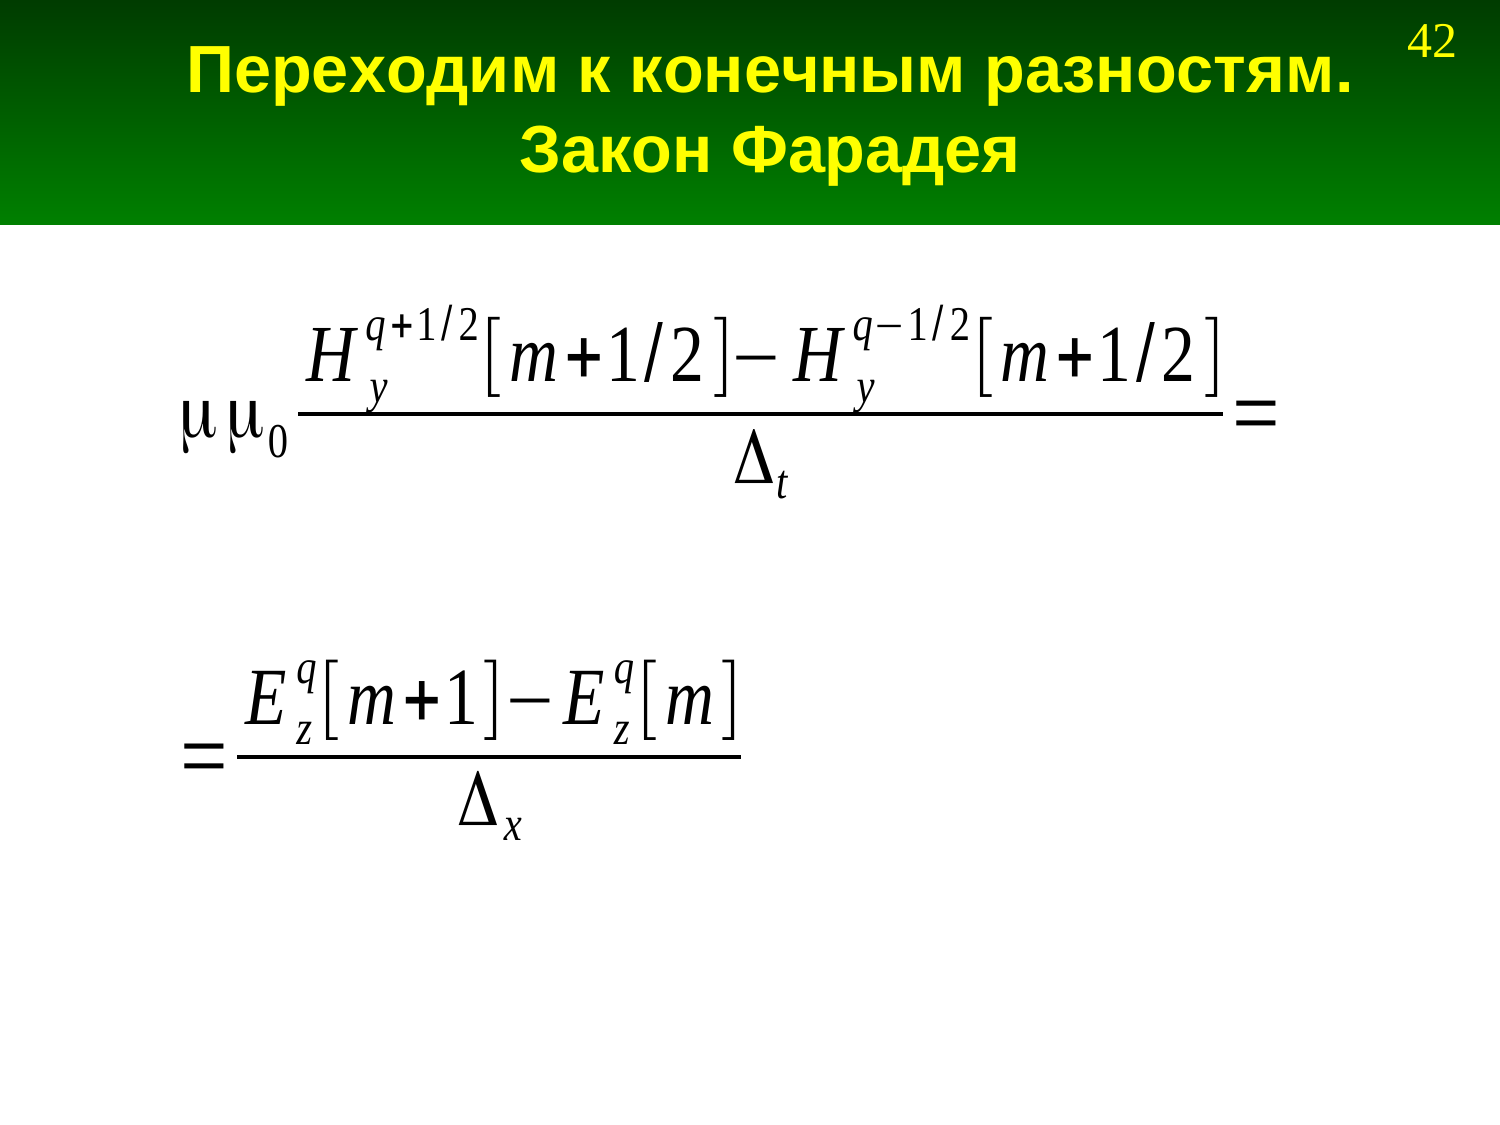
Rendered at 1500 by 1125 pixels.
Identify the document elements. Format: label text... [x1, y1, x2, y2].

title Переходим к конечным разностям. Закон Фарадея [100, 0, 1441, 249]
chart [162, 295, 1301, 511]
chart [160, 637, 761, 854]
